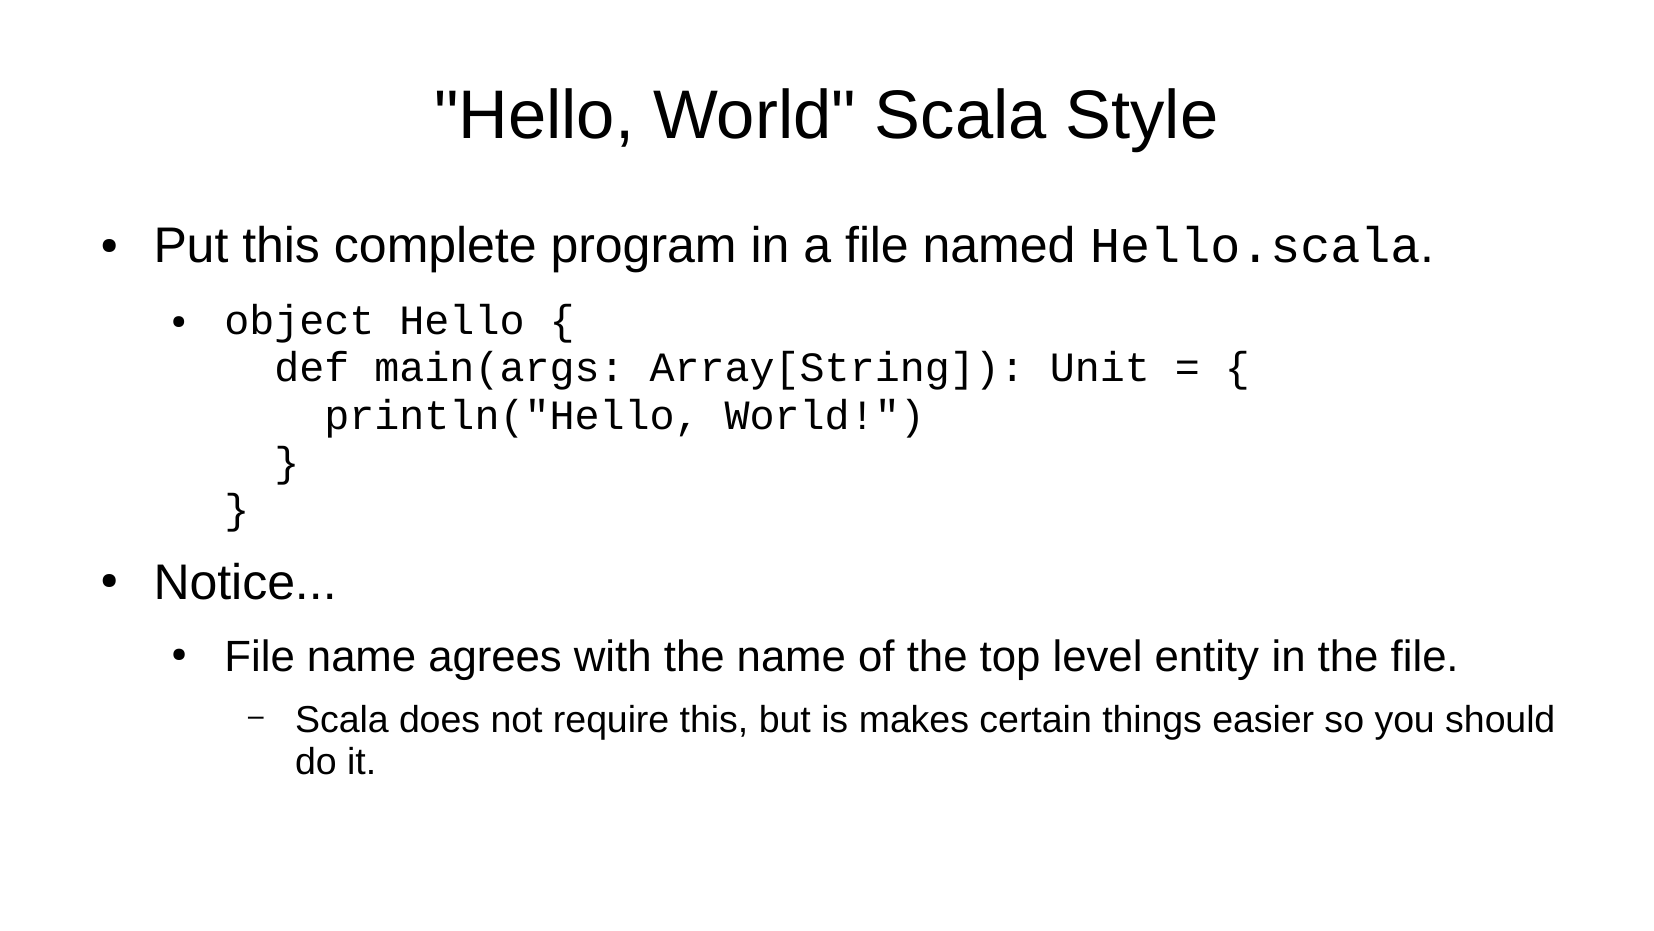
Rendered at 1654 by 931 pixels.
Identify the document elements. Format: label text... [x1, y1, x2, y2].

list Put this complete program in a file named Hello.scala. object Hello { def main(args: Array[String]): Unit = { println("Hello, World!") } } Notice... File name agrees with the name of the top level entity in the file. Scala does not require this, but is makes certain things easier so you should do it. [82, 217, 1571, 929]
title "Hello, World" Scala Style [82, 37, 1571, 193]
